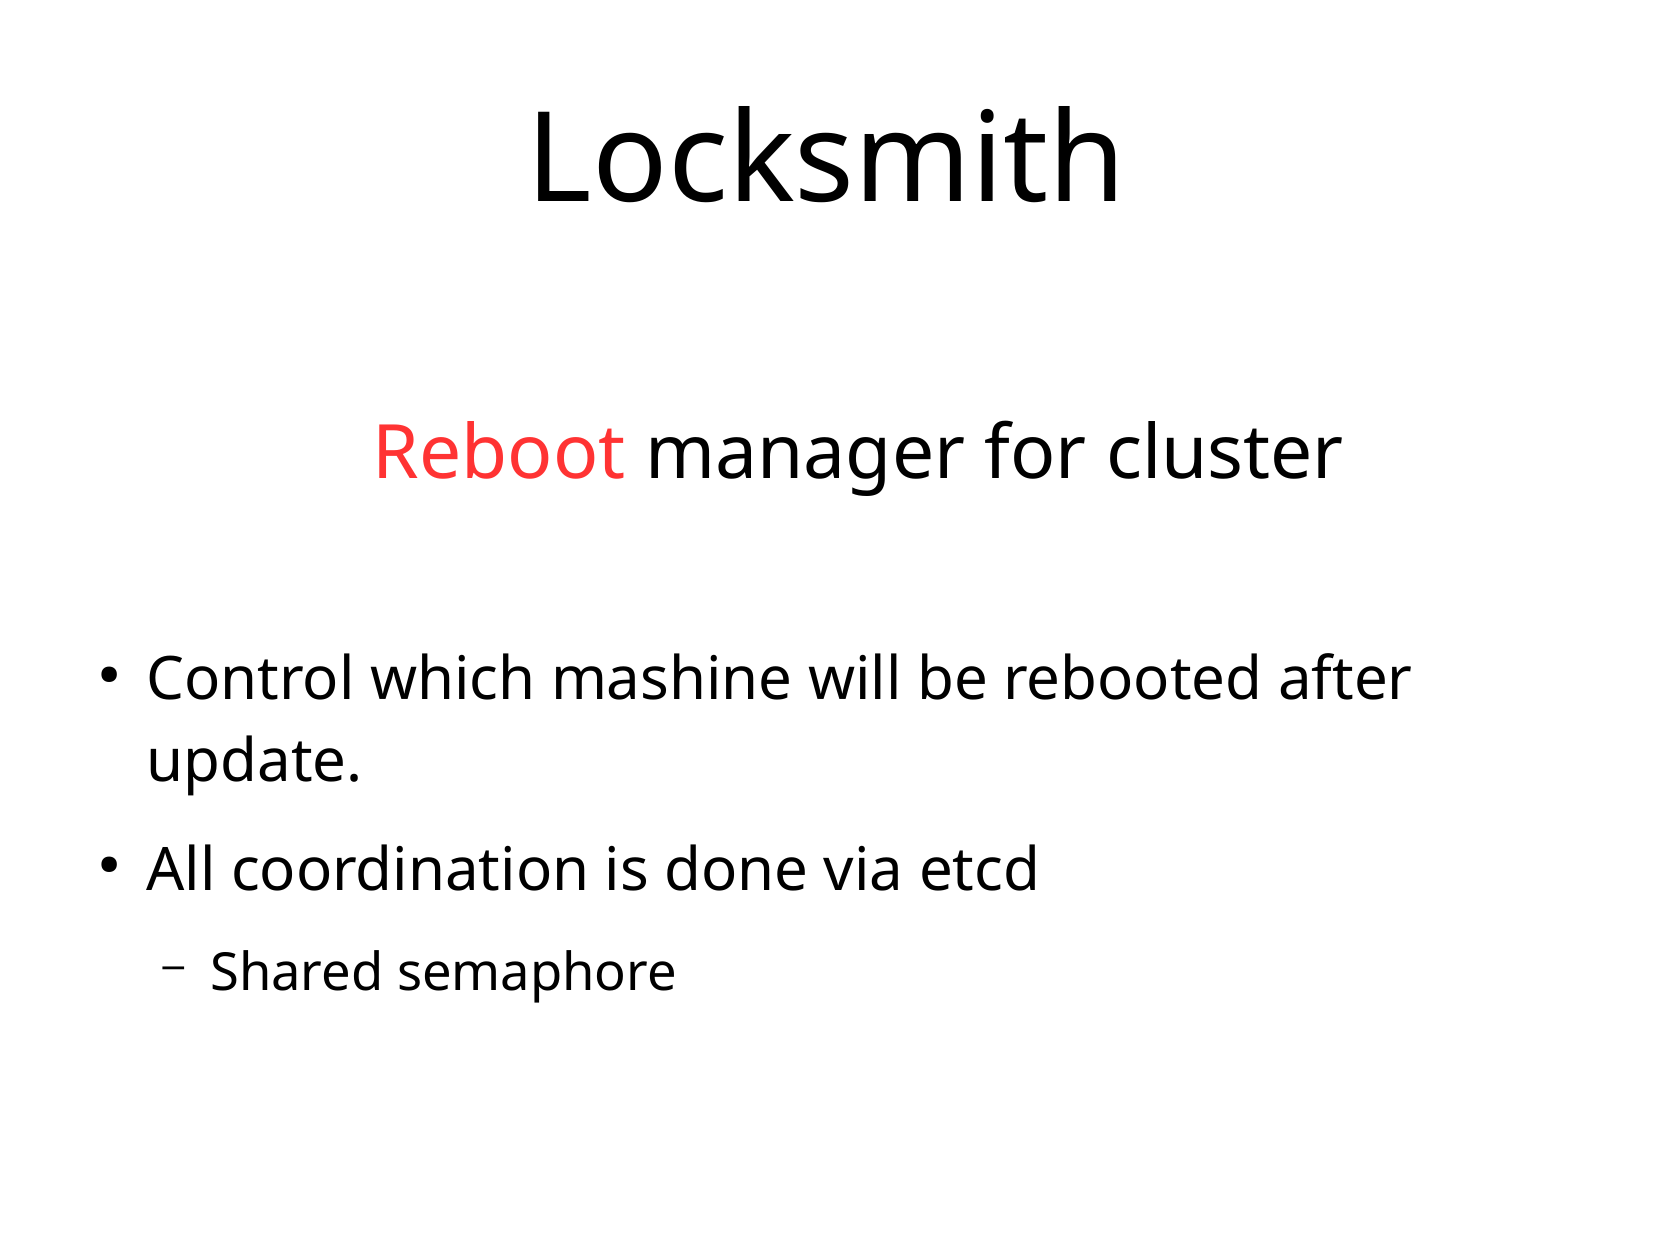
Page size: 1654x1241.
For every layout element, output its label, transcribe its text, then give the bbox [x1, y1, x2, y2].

list Reboot manager for cluster Control which mashine will be rebooted after update. All coordination is done via etcd Shared semaphore [82, 290, 1571, 1010]
title Locksmith [82, 49, 1571, 257]
